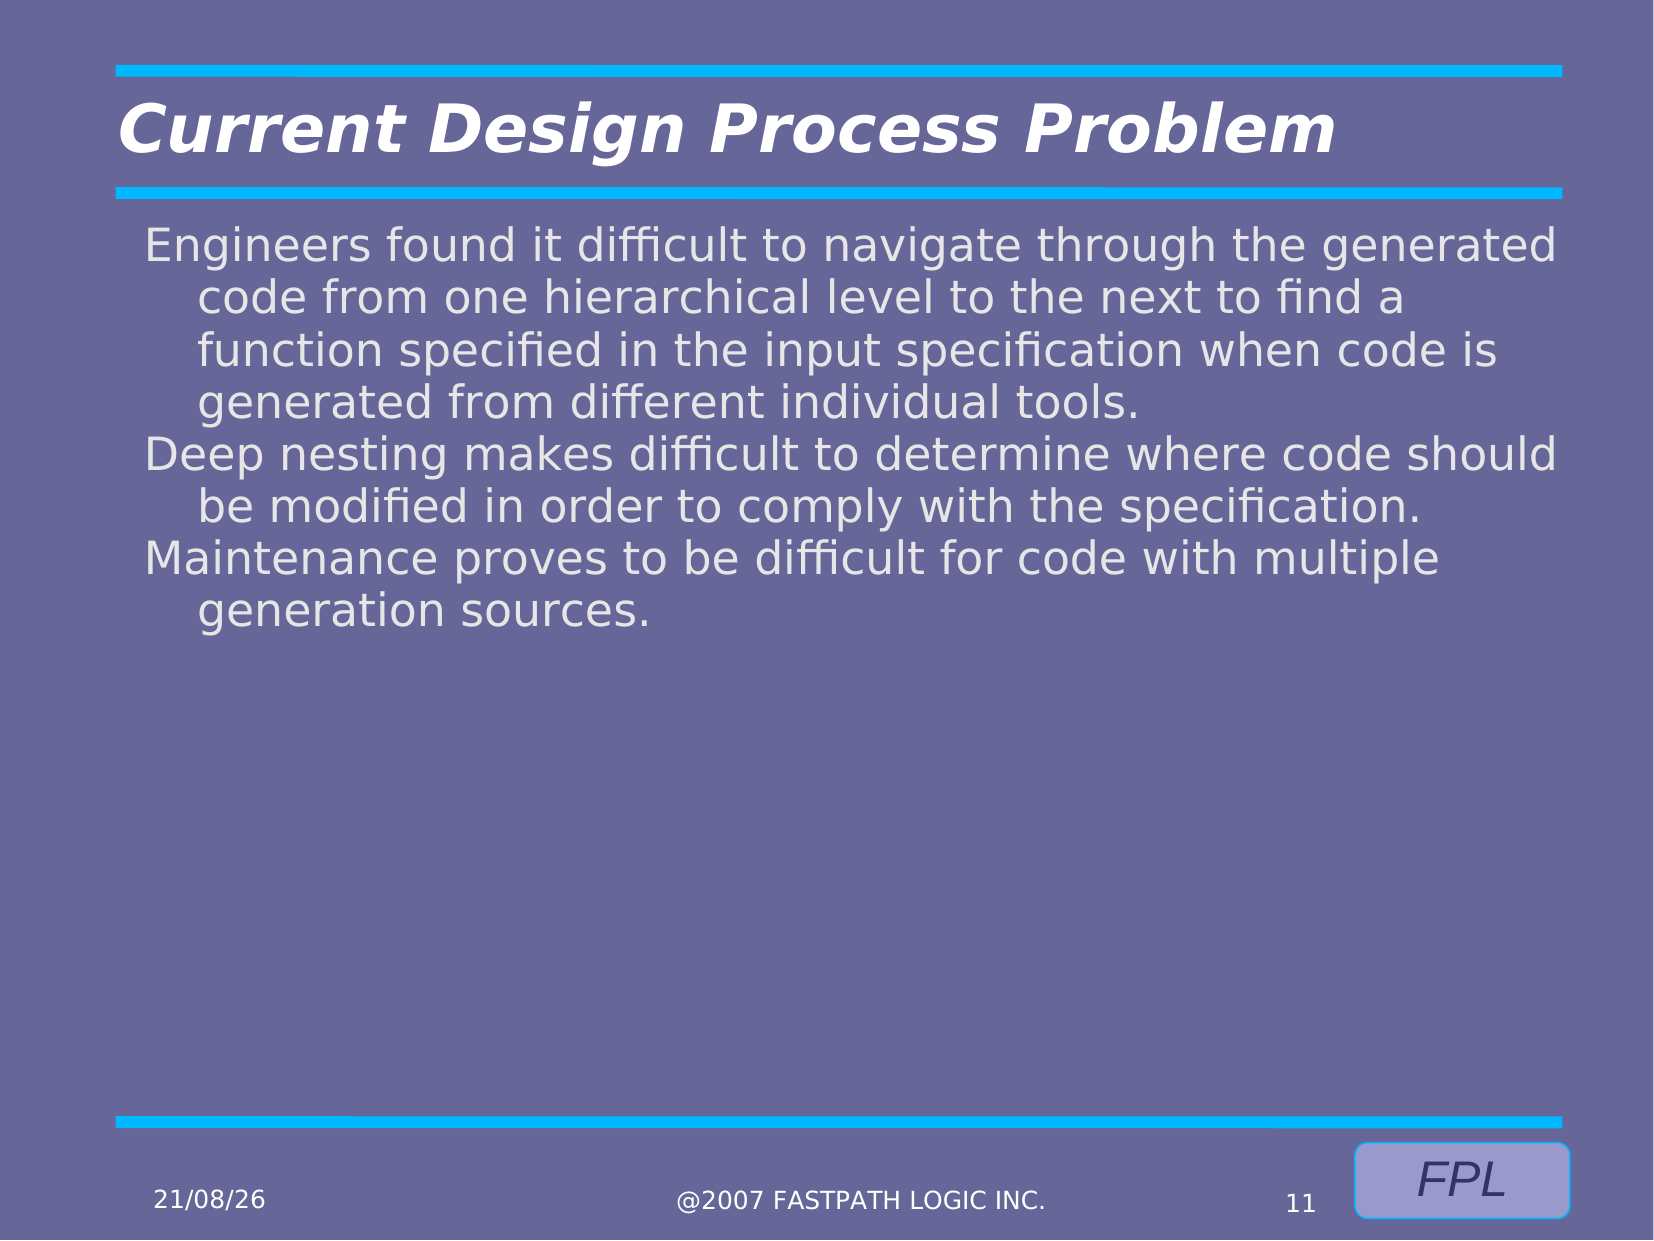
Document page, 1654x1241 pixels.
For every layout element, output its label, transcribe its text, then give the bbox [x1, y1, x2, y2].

list Engineers found it difficult to navigate through the generated code from one hierarchical level to the next to find a function specified in the input specification when code is generated from different individual tools. Deep nesting makes difficult to determine where code should be modified in order to comply with the specification. Maintenance proves to be difficult for code with multiple generation sources. [126, 219, 1566, 1132]
title Current Design Process Problem [118, 41, 1531, 219]
